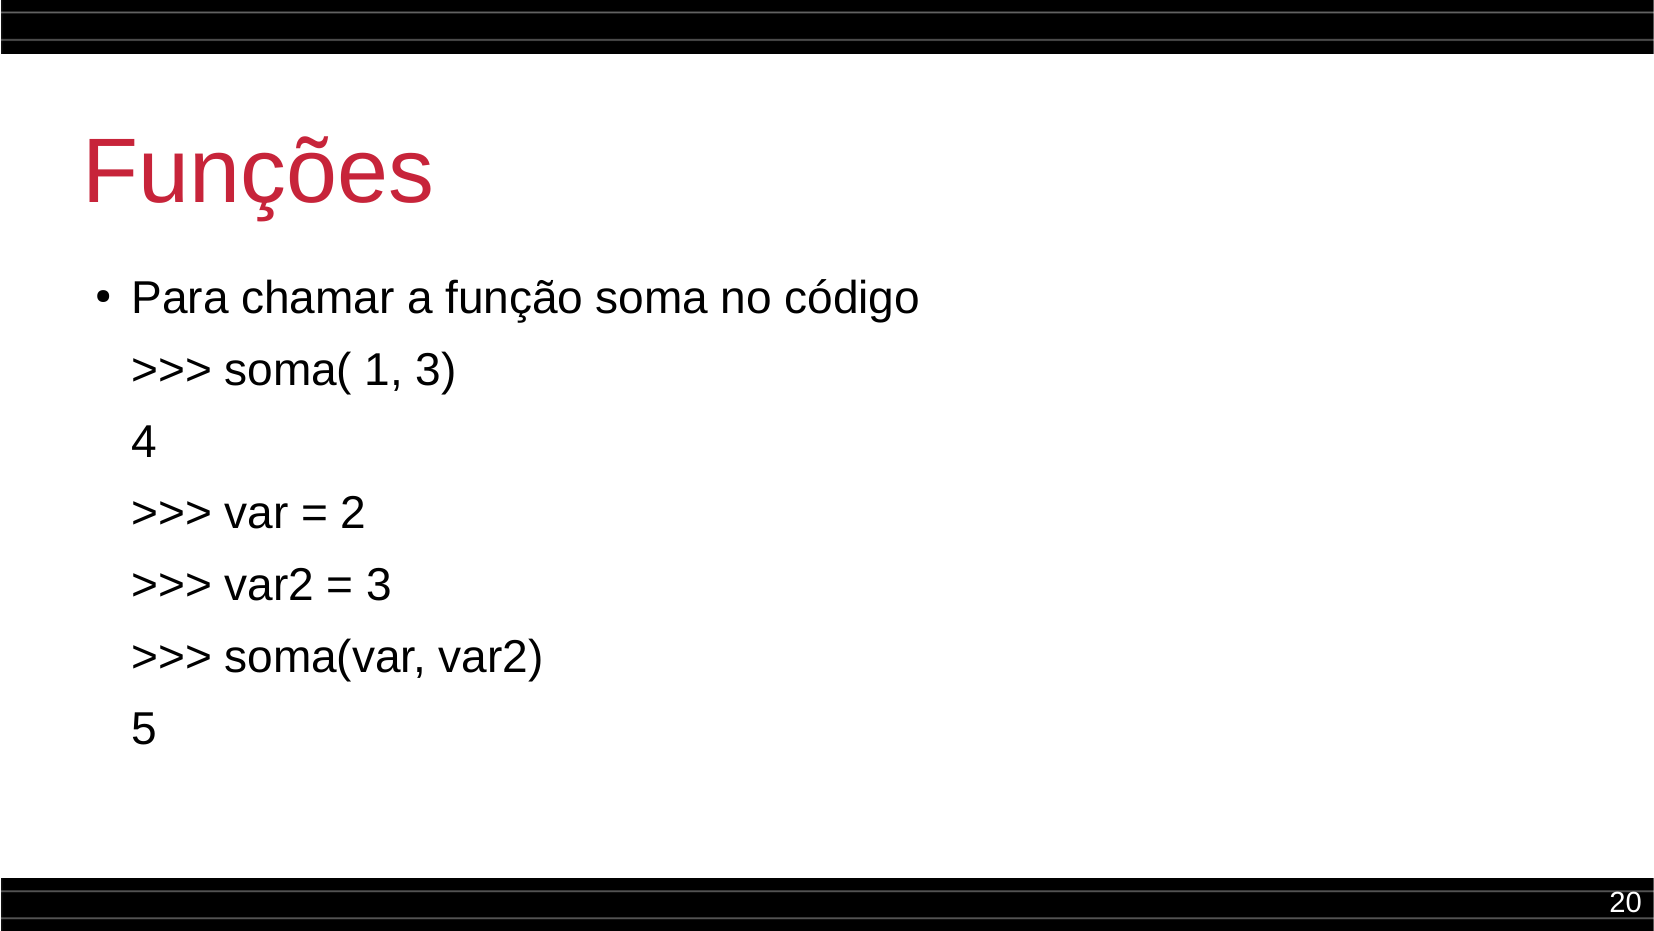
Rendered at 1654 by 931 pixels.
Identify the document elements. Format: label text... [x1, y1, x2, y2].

list Para chamar a função soma no código >>> soma( 1, 3) 4 >>> var = 2 >>> var2 = 3 >>> soma(var, var2) 5 [82, 271, 1571, 758]
title Funções [82, 92, 1571, 249]
picture [1, 878, 1654, 931]
picture [1, 0, 1654, 54]
